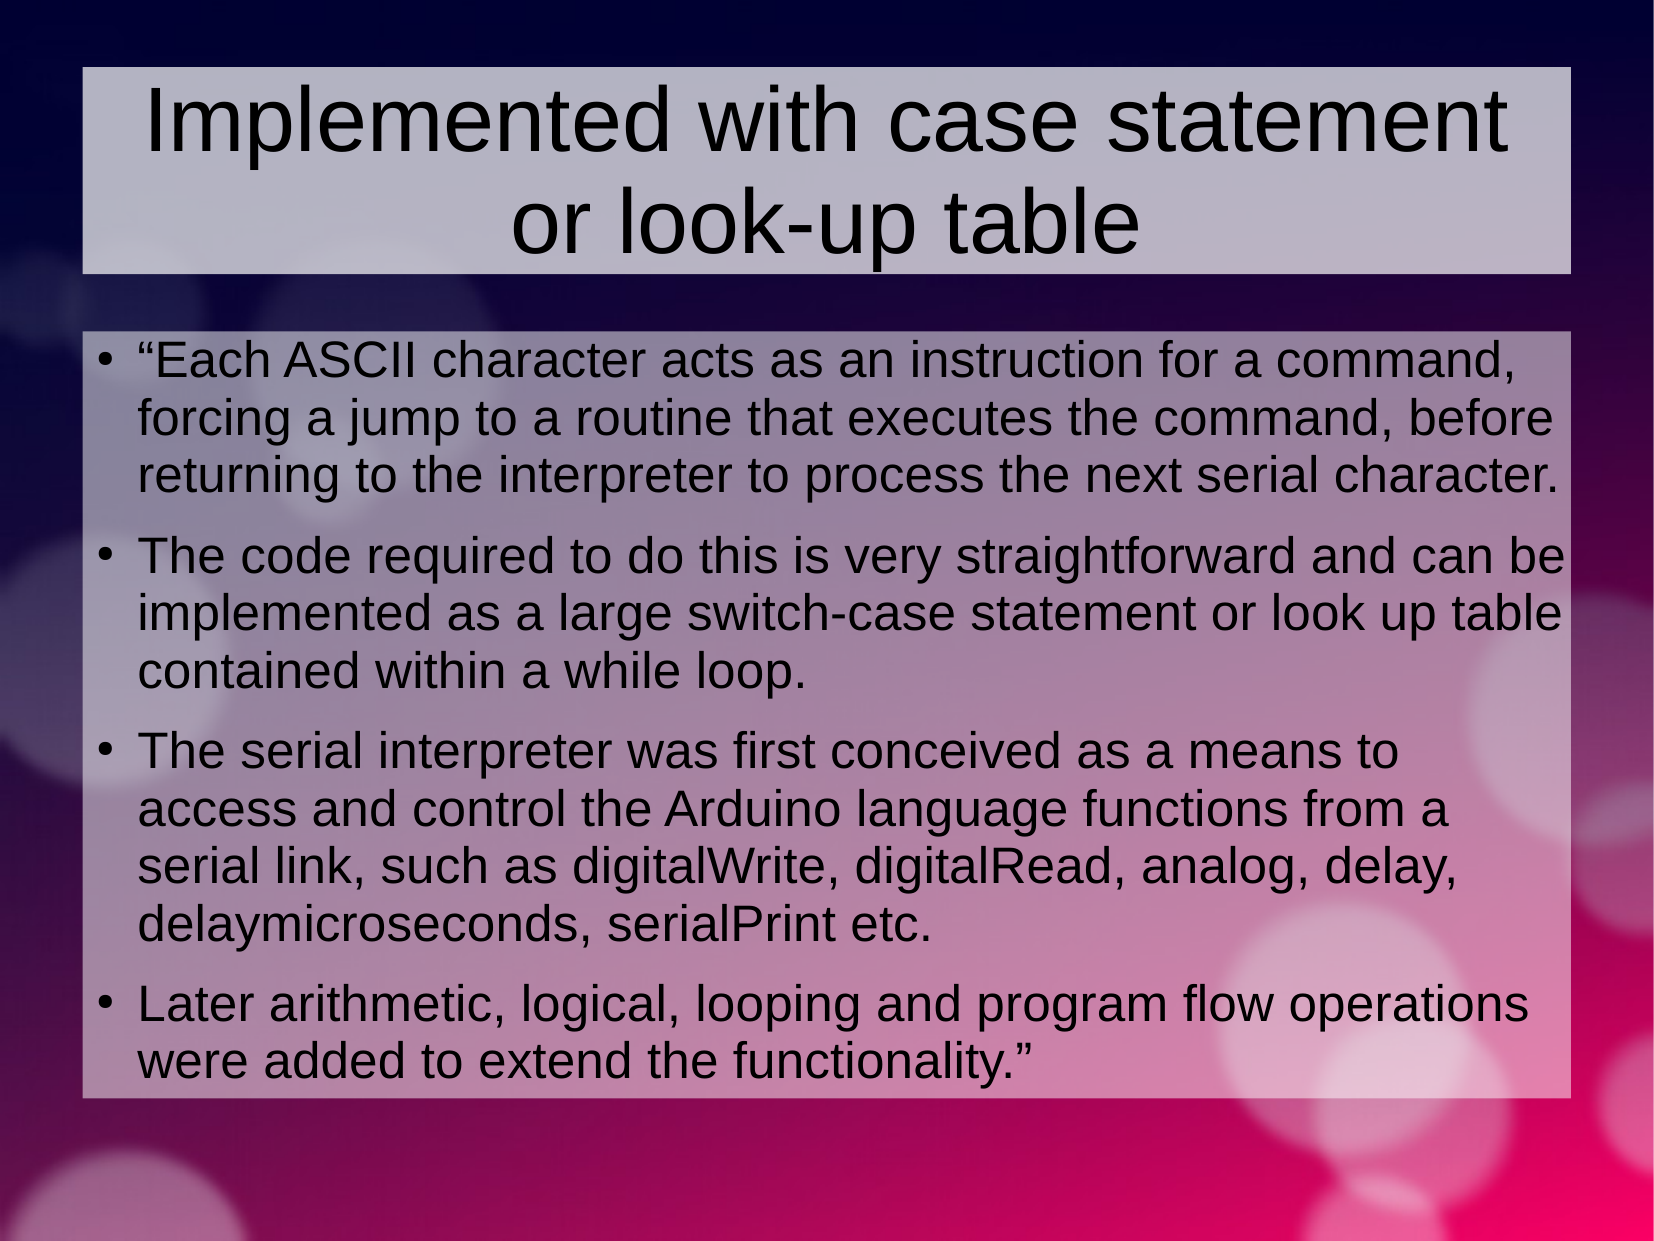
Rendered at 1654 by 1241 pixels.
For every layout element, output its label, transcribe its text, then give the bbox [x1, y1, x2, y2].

list “Each ASCII character acts as an instruction for a command, forcing a jump to a routine that executes the command, before returning to the interpreter to process the next serial character. The code required to do this is very straightforward and can be implemented as a large switch-case statement or look up table contained within a while loop. The serial interpreter was first conceived as a means to access and control the Arduino language functions from a serial link, such as digitalWrite, digitalRead, analog, delay, delaymicroseconds, serialPrint etc. Later arithmetic, logical, looping and program flow operations were added to extend the functionality.” [82, 331, 1571, 1099]
title Implemented with case statement or look-up table [82, 67, 1571, 275]
picture [0, 0, 1654, 1241]
